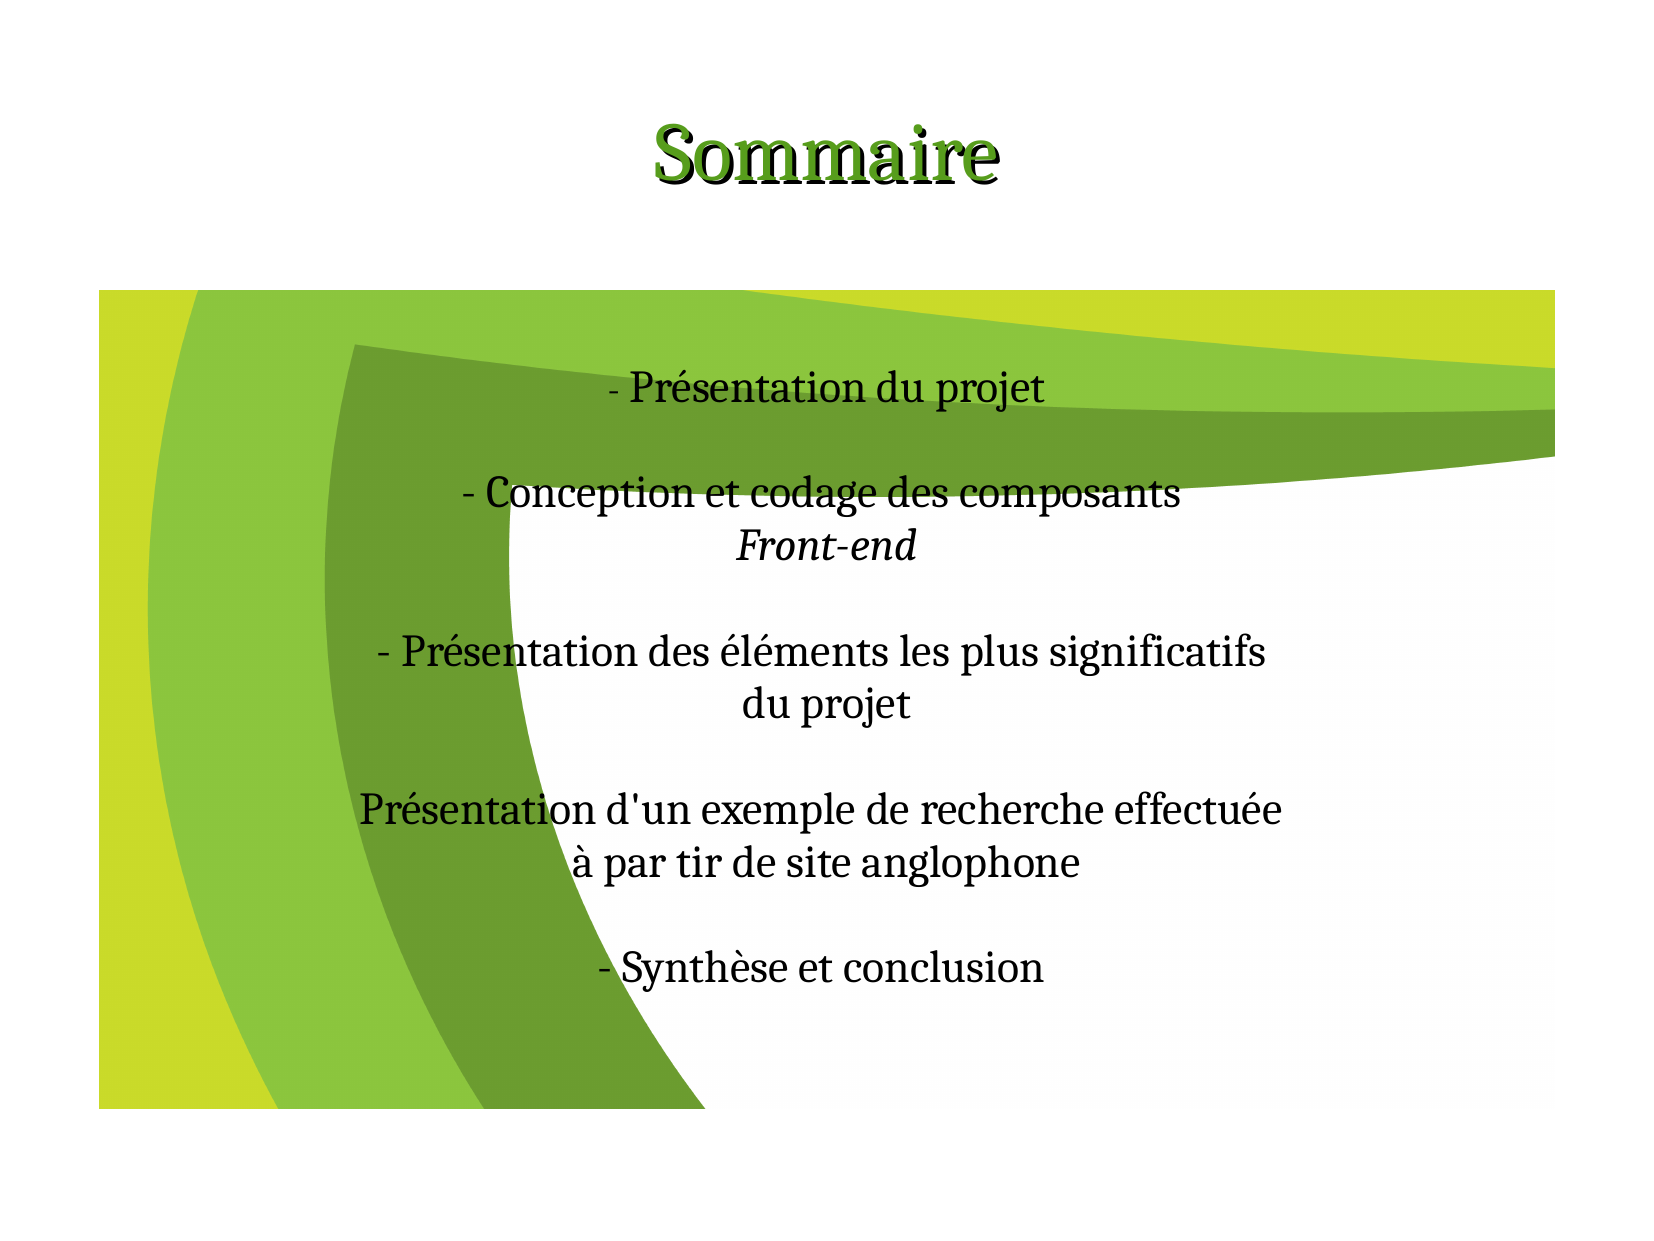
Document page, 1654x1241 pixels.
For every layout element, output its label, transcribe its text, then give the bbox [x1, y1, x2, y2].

text_box [11, 28, 1500, 236]
text_box [11, 268, 1500, 1088]
picture [99, 290, 1555, 1109]
title Sommaire [82, 49, 1571, 257]
